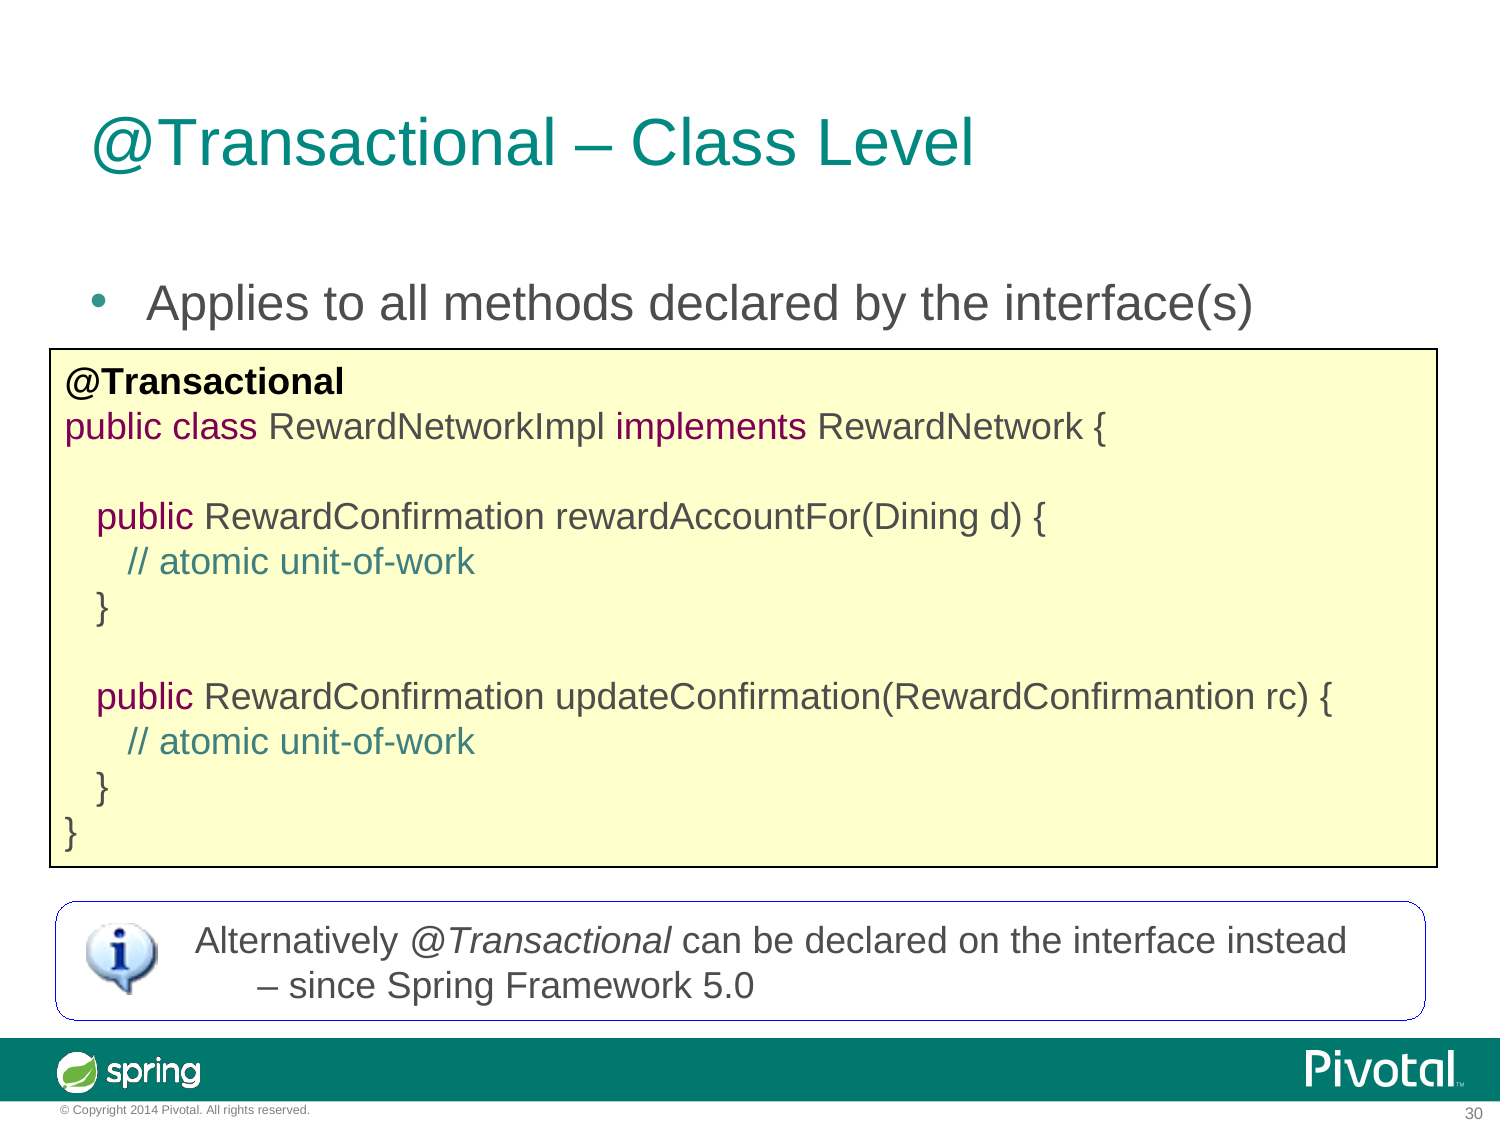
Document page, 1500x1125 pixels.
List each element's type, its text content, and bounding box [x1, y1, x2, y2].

text_box Alternatively @Transactional can be declared on the interface instead – since Spring Framework 5.0 [180, 908, 1411, 1014]
text_box @Transactional public class RewardNetworkImpl implements RewardNetwork { public RewardConfirmation rewardAccountFor(Dining d) { // atomic unit-of-work } public RewardConfirmation updateConfirmation(RewardConfirmantion rc) { // atomic unit-of-work } } [49, 349, 75, 868]
list Applies to all methods declared by the interface(s) [75, 262, 1426, 1005]
text_box @Transactional public class RewardNetworkImpl implements RewardNetwork { public RewardConfirmation rewardAccountFor(Dining d) { // atomic unit-of-work } public RewardConfirmation updateConfirmation(RewardConfirmantion rc) { // atomic unit-of-work } } [1426, 349, 1438, 868]
title @Transactional – Class Level [75, 45, 1426, 233]
picture [1306, 1050, 1464, 1087]
picture [32, 1041, 210, 1103]
picture [86, 923, 158, 995]
